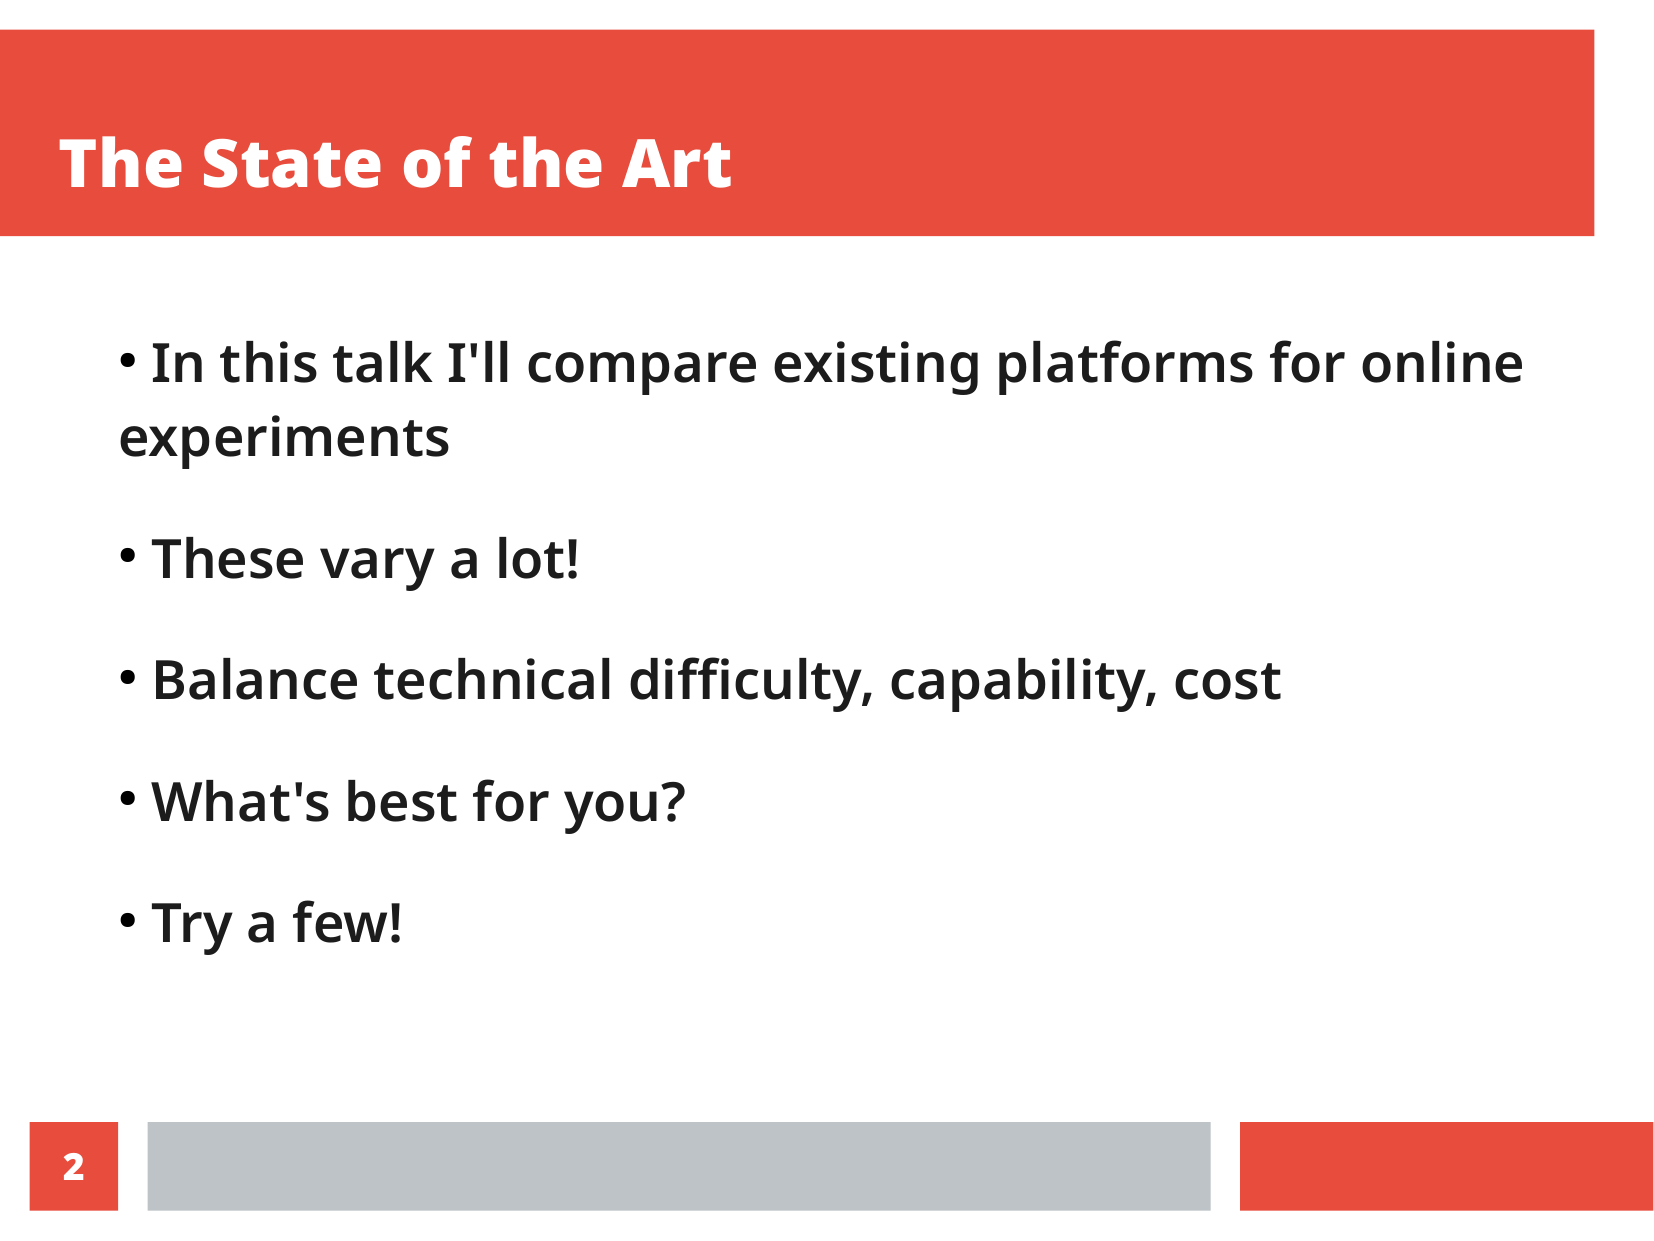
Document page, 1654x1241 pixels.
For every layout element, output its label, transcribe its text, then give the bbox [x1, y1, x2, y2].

title The State of the Art [59, 59, 1595, 207]
list In this talk I'll compare existing platforms for online experiments These vary a lot! Balance technical difficulty, capability, cost What's best for you? Try a few! [59, 324, 1565, 1093]
